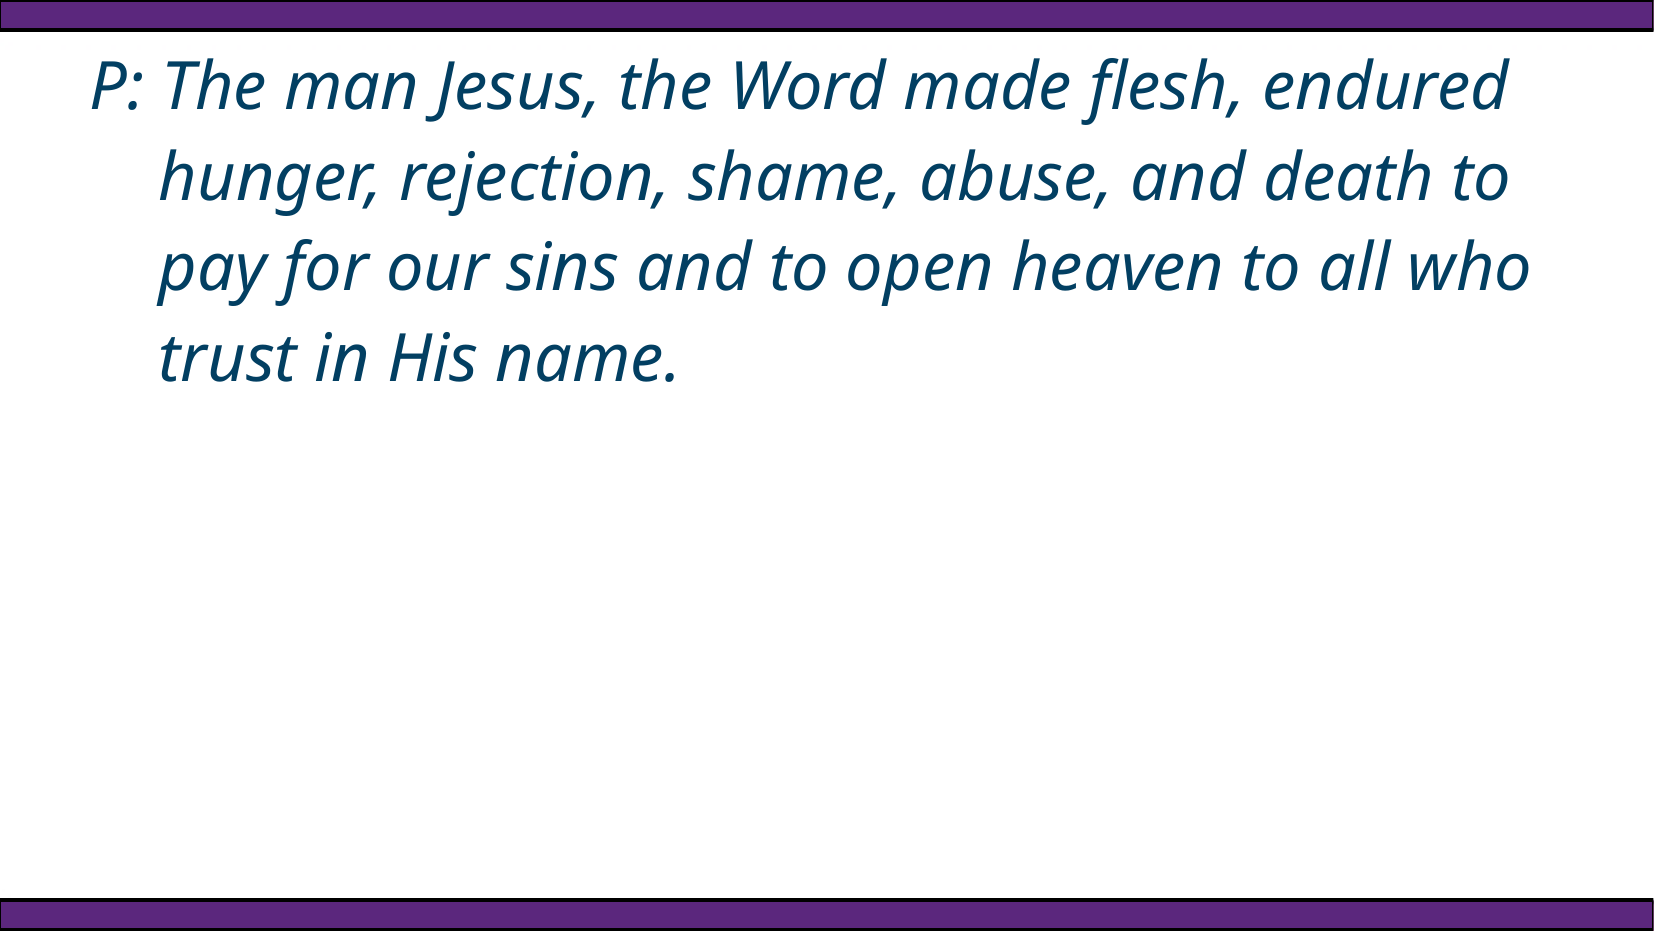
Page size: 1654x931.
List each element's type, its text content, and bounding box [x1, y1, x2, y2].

picture [0, 31, 1654, 900]
text_box [0, 900, 1654, 931]
text_box P: The man Jesus, the Word made flesh, endured hunger, rejection, shame, abuse, and death to pay for our sins and to open heaven to all who trust in His name. [75, 30, 1591, 401]
text_box [0, 0, 1654, 31]
